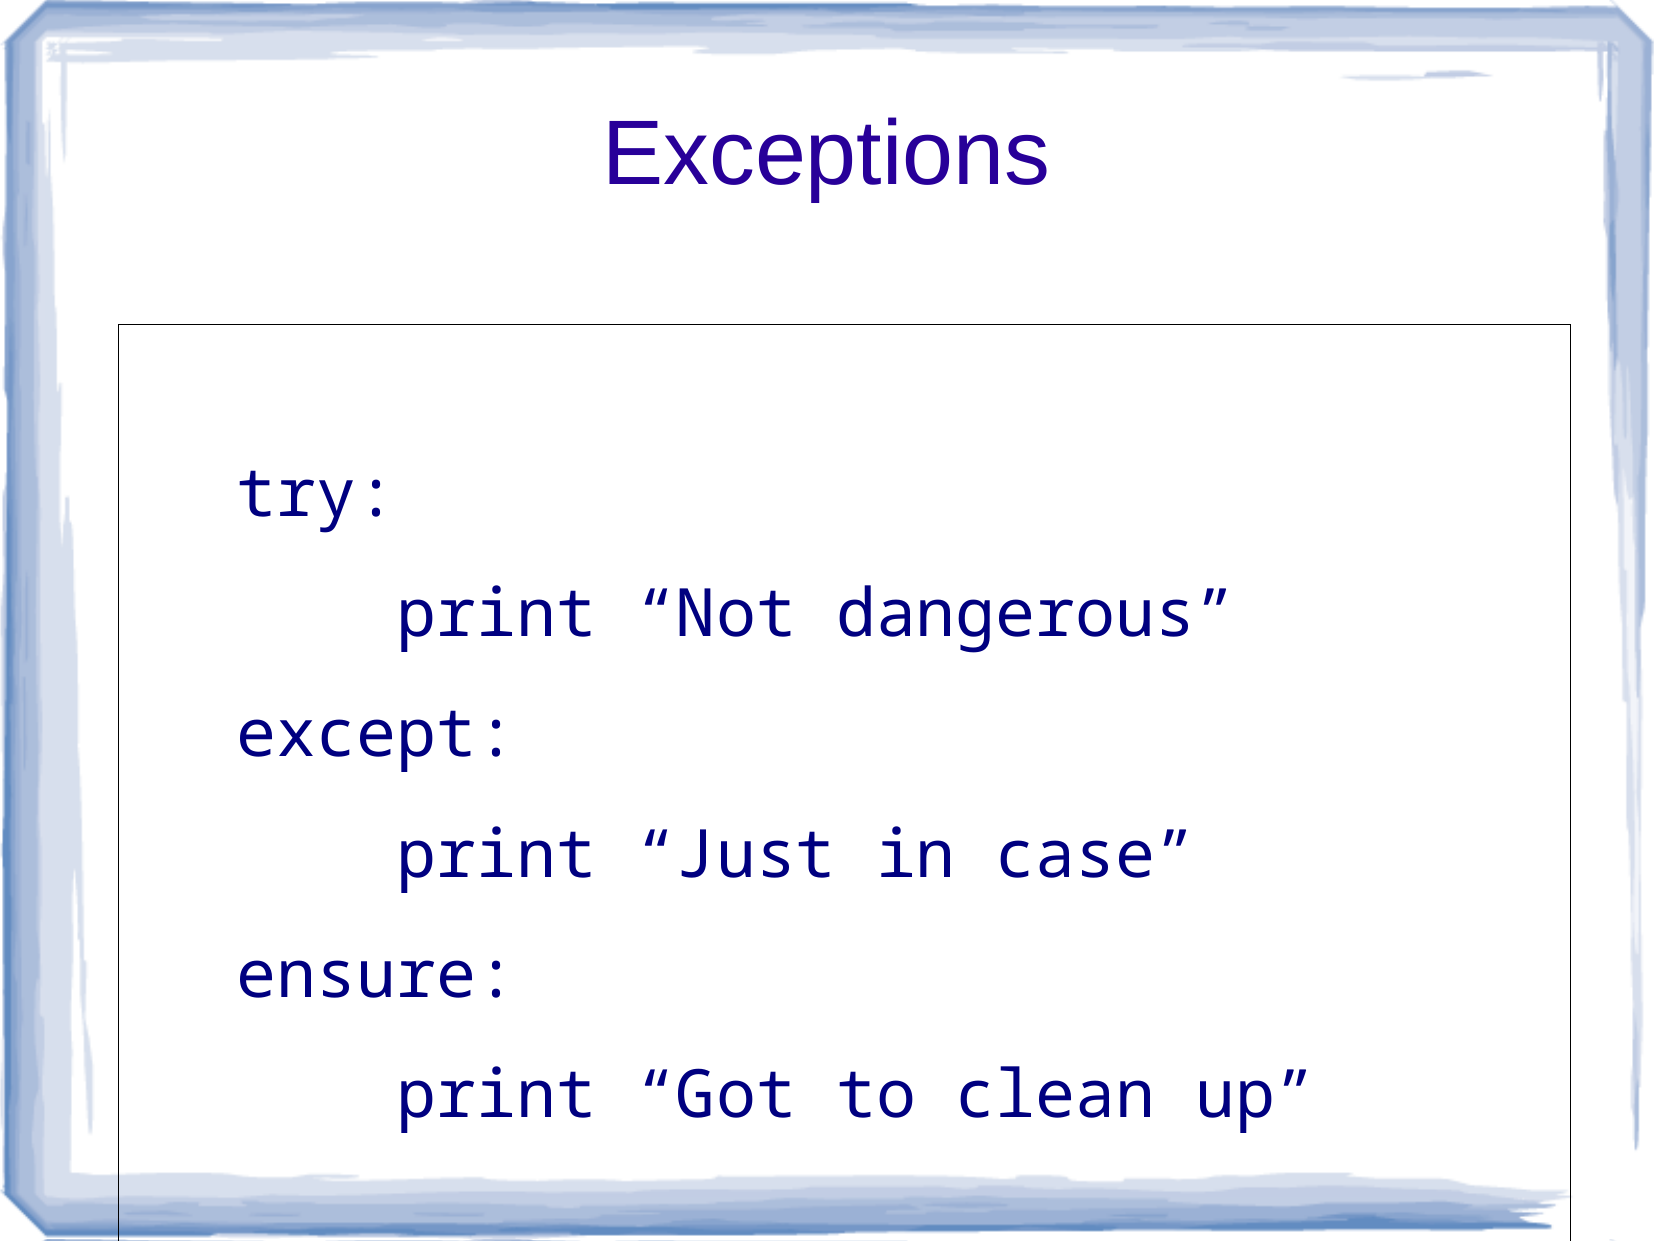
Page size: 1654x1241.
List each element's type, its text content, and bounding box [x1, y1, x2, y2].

picture [0, 0, 1654, 1241]
picture [119, 1136, 1570, 1241]
title Exceptions [82, 49, 1571, 257]
list try: print “Not dangerous” except: print “Just in case” ensure: print “Got to clean up” [118, 324, 1571, 1136]
